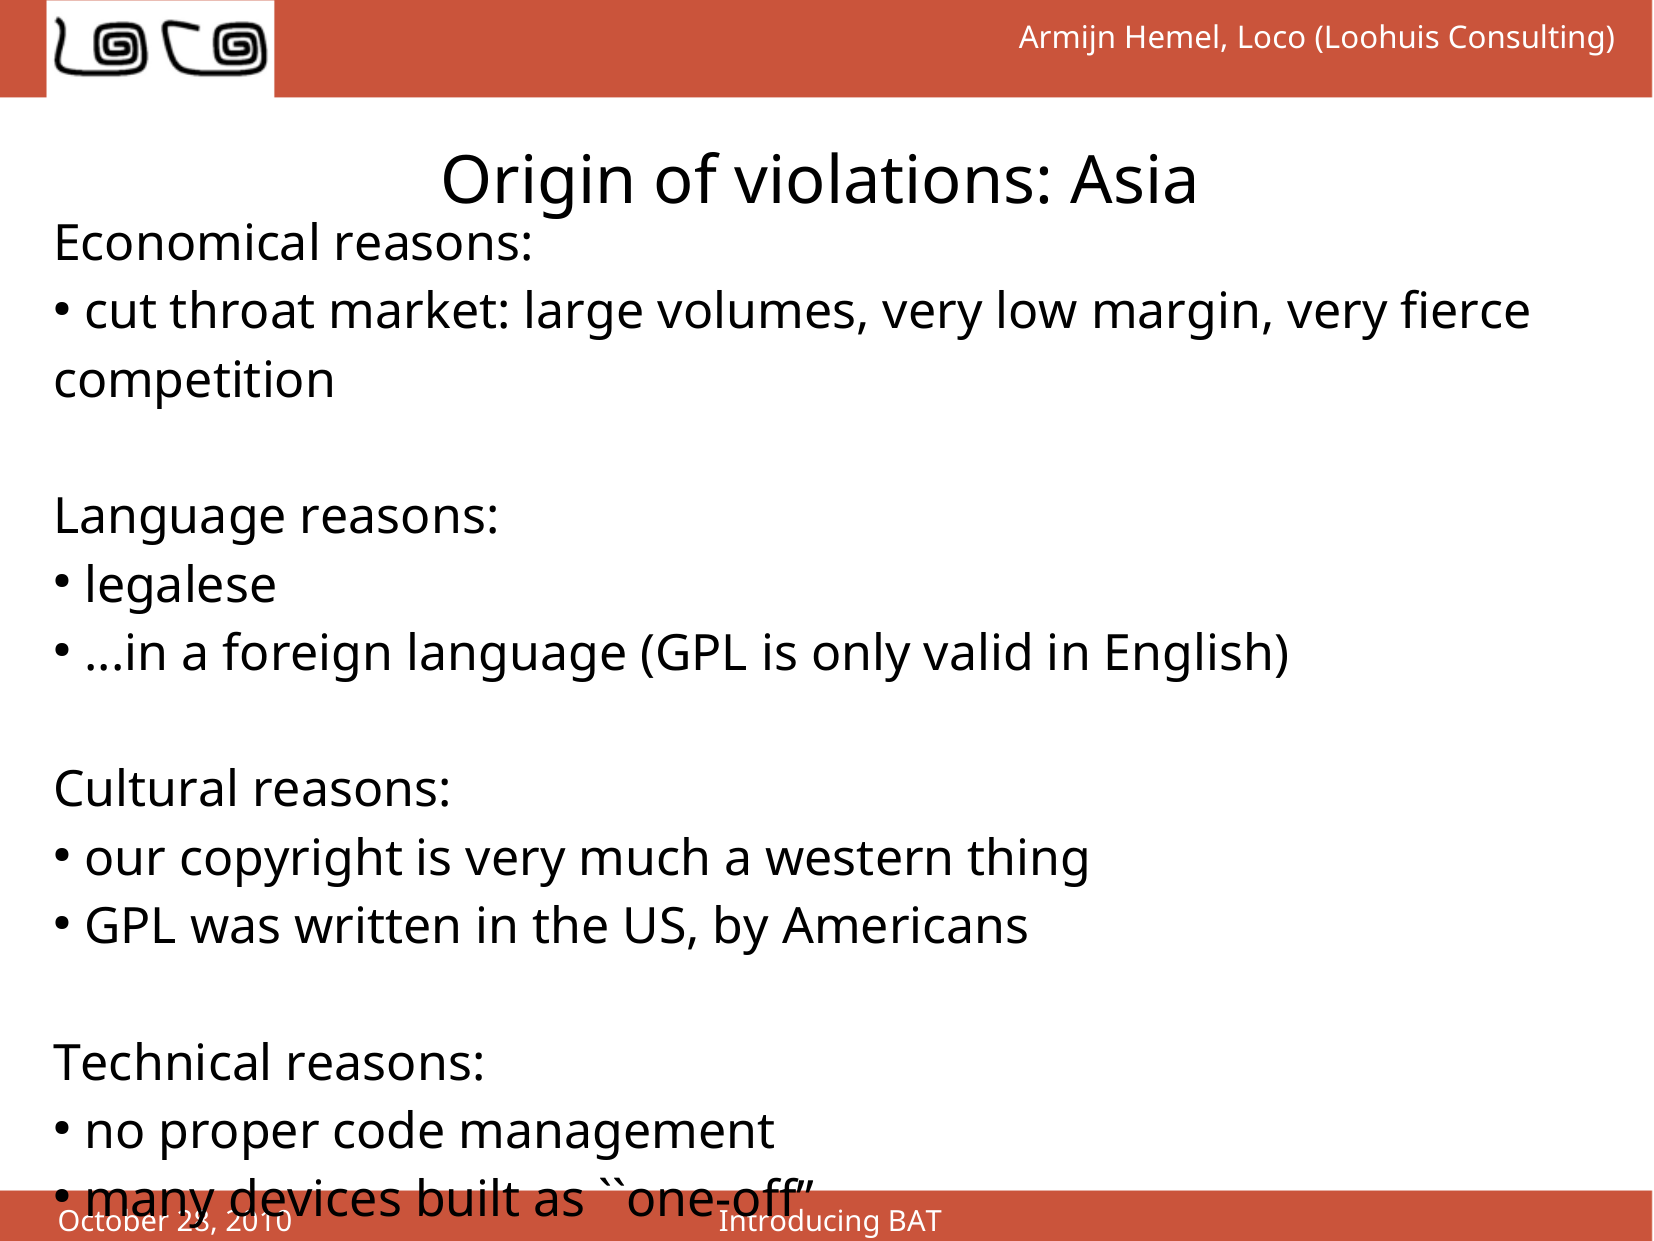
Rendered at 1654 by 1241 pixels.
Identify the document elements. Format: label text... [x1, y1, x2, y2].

subtitle Economical reasons: cut throat market: large volumes, very low margin, very fierce competition Language reasons: legalese ...in a foreign language (GPL is only valid in English) Cultural reasons: our copyright is very much a western thing GPL was written in the US, by Americans Technical reasons: no proper code management many devices built as ``one-off’’ [53, 265, 1595, 1173]
picture [0, 0, 1654, 1241]
title Origin of violations: Asia [47, 125, 1595, 229]
